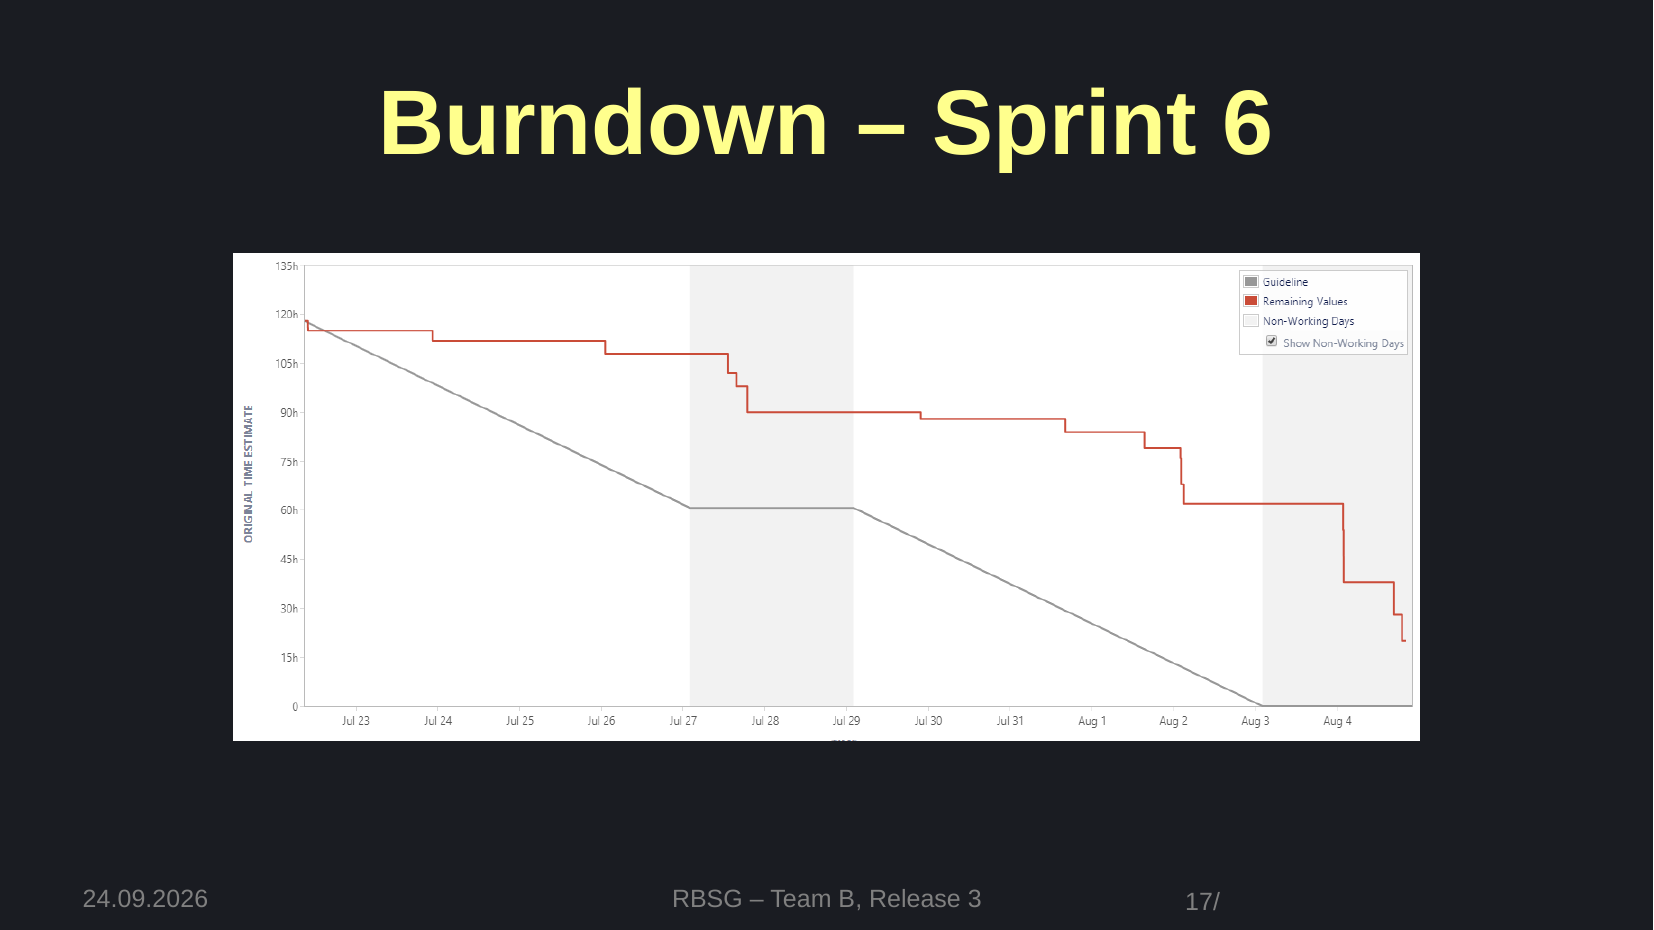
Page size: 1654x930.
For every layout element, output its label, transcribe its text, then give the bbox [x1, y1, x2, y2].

picture [233, 253, 1420, 741]
text_box RBSG – Team B, Release 3 [565, 882, 1090, 912]
text_box 13.08.2019 [82, 882, 468, 912]
text_box / [1185, 885, 1571, 912]
title Burndown – Sprint 6 [82, 61, 1571, 173]
